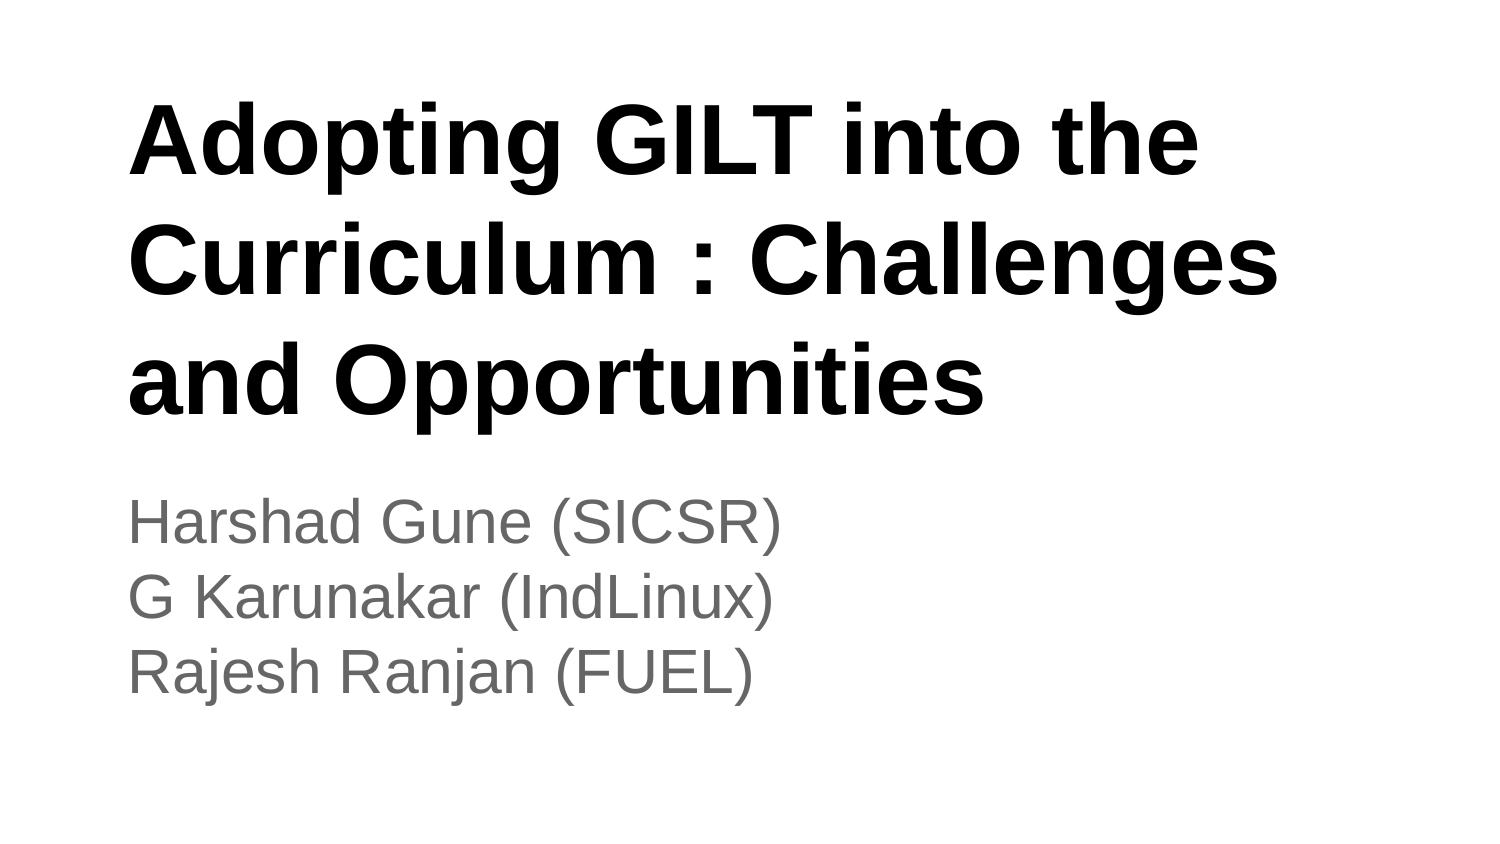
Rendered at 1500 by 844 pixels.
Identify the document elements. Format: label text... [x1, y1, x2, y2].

subtitle Harshad Gune (SICSR) G Karunakar (IndLinux) Rajesh Ranjan (FUEL) [112, 465, 1388, 595]
title Adopting GILT into the Curriculum : Challenges and Opportunities [112, 259, 1388, 450]
